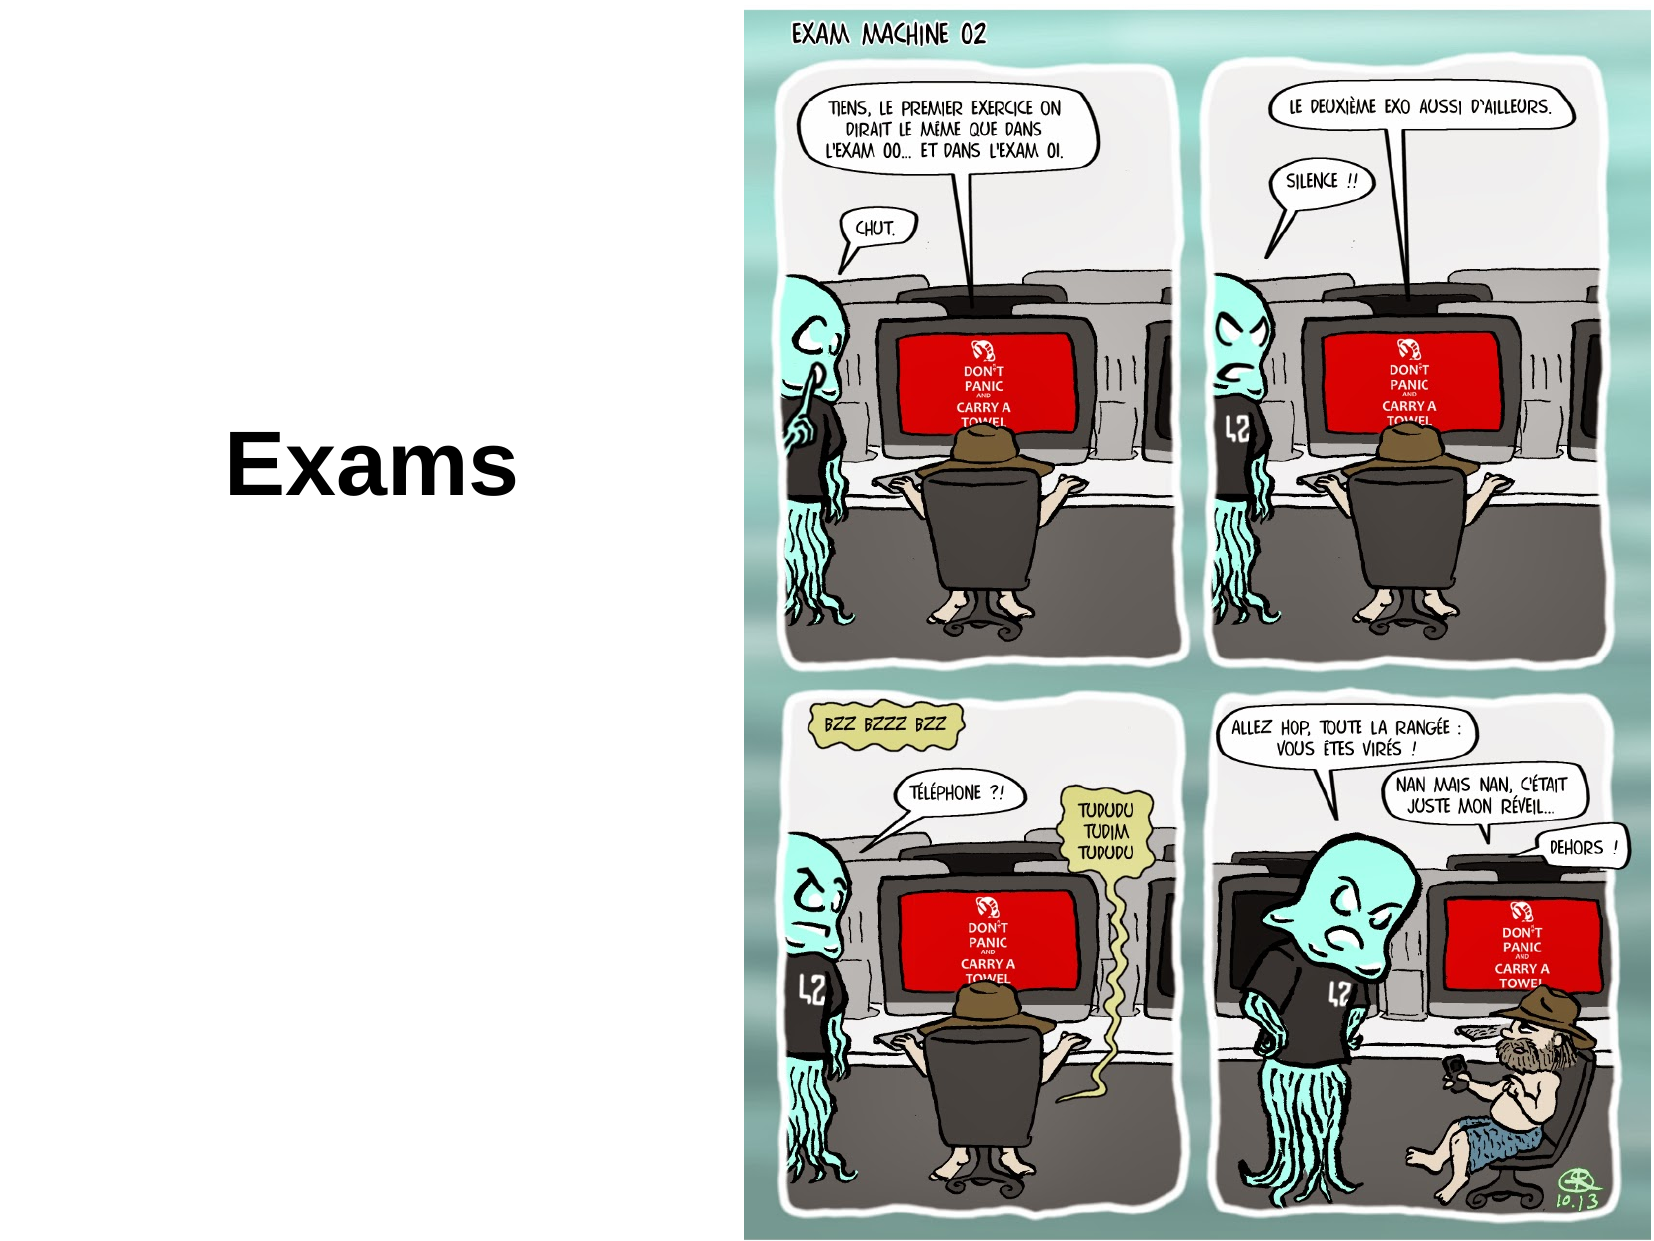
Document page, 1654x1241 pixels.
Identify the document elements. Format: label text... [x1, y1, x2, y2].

title Exams [11, 359, 733, 567]
picture [744, 4, 1651, 1241]
